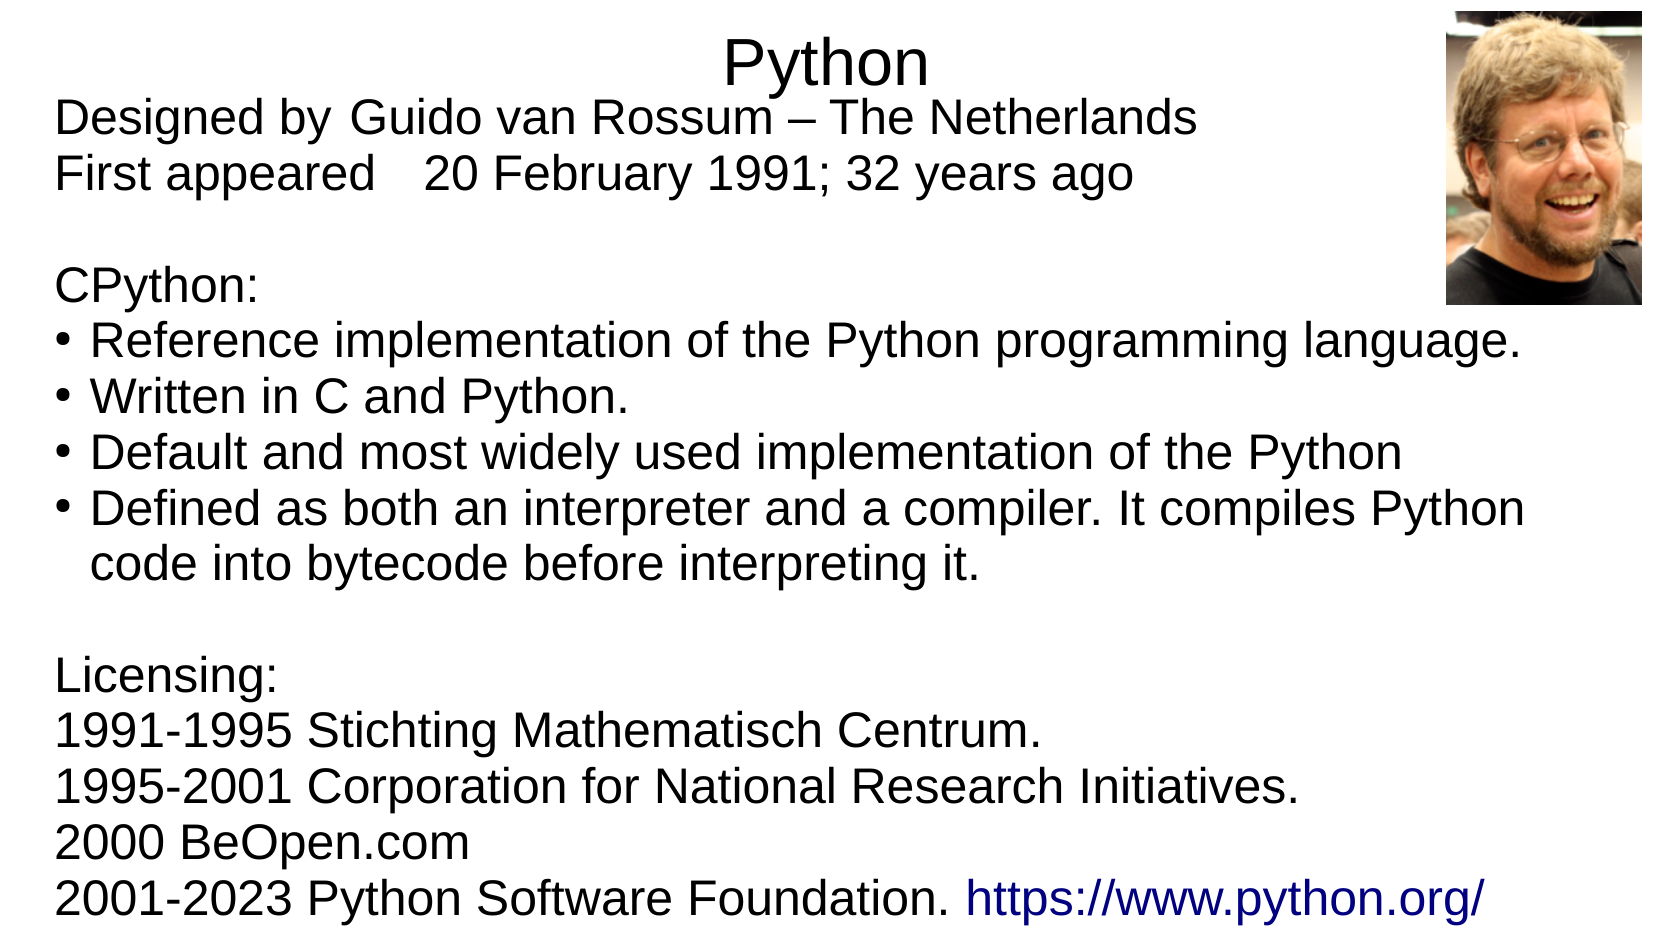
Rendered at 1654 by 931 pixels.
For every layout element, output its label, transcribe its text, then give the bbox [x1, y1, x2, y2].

subtitle Designed by Guido van Rossum – The Netherlands First appeared 20 February 1991; 32 years ago CPython: Reference implementation of the Python programming language. Written in C and Python. Default and most widely used implementation of the Python Defined as both an interpreter and a compiler. It compiles Python code into bytecode before interpreting it. Licensing: 1991-1995 Stichting Mathematisch Centrum. 1995-2001 Corporation for National Research Initiatives. 2000 BeOpen.com 2001-2023 Python Software Foundation. https://www.python.org/ [54, 89, 1624, 926]
title Python [82, 24, 1446, 89]
picture [1446, 11, 1642, 305]
